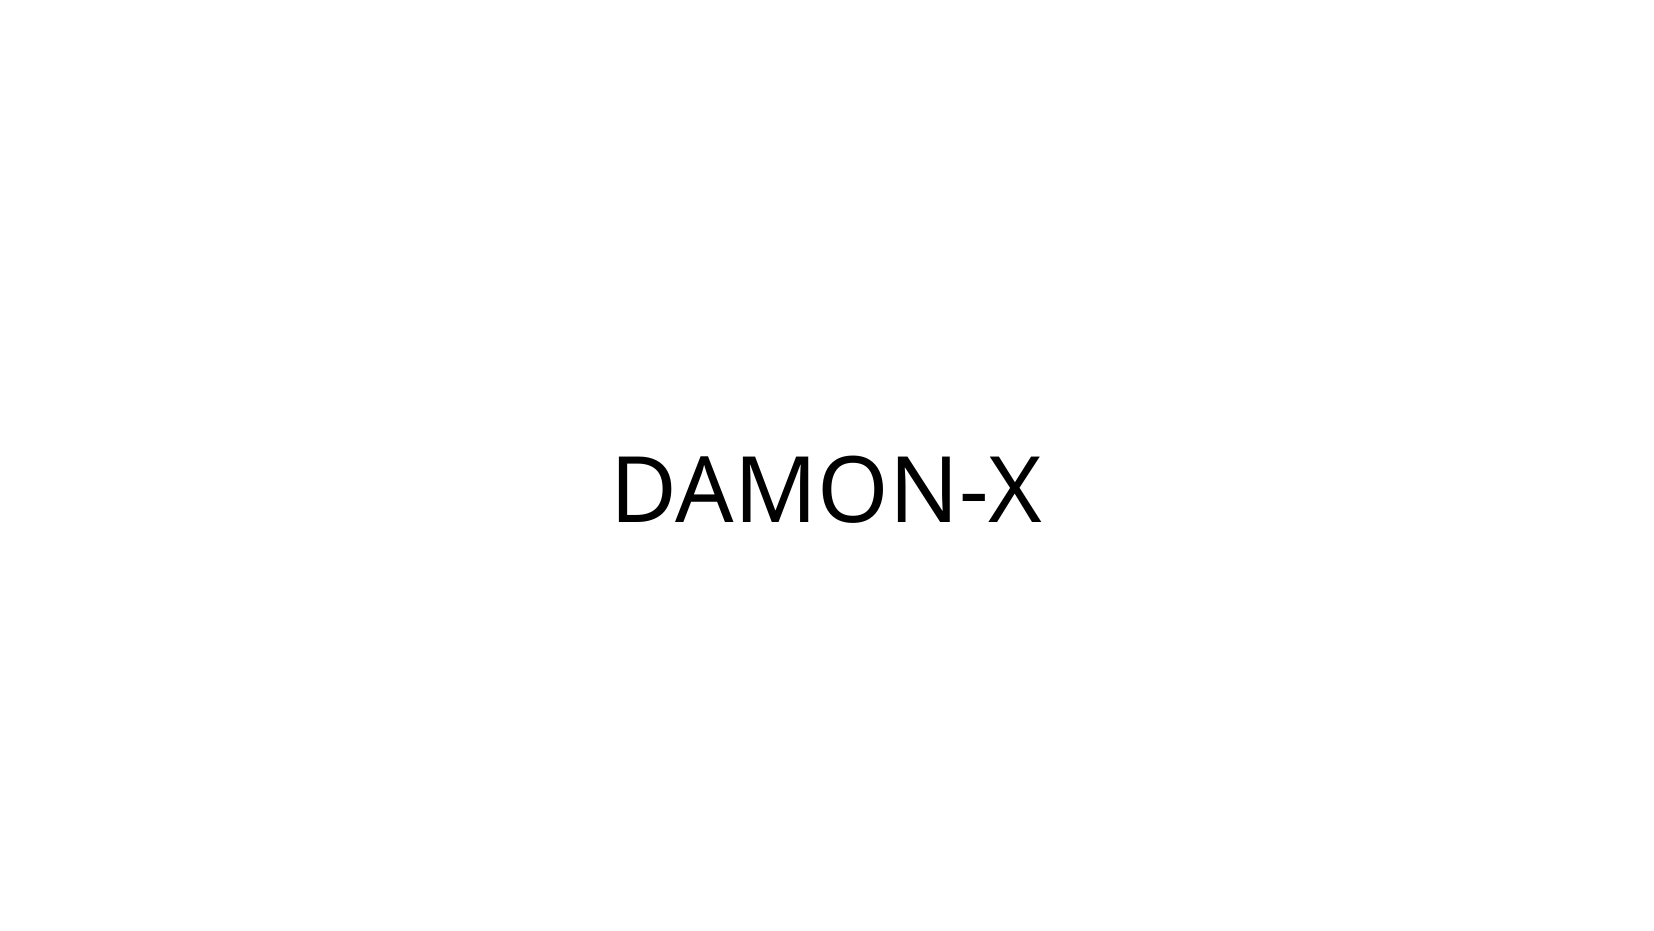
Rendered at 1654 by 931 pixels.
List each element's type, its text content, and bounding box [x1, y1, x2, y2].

title DAMON-X [82, 379, 1571, 594]
